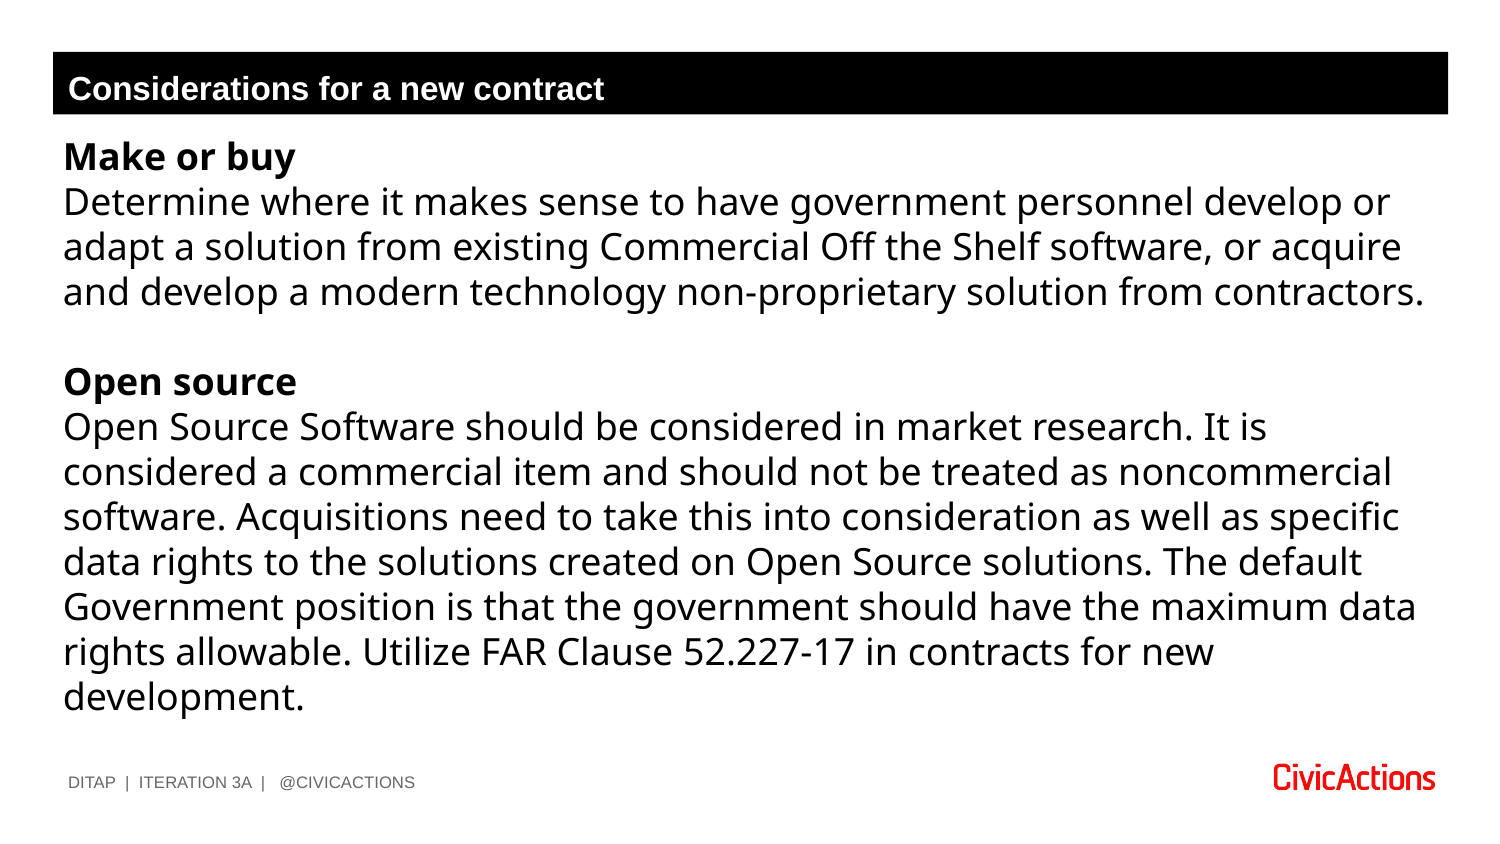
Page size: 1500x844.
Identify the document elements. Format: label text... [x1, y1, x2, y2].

list Make or buy Determine where it makes sense to have government personnel develop or adapt a solution from existing Commercial Off the Shelf software, or acquire and develop a modern technology non-proprietary solution from contractors. Open source Open Source Software should be considered in market research. It is considered a commercial item and should not be treated as noncommercial software. Acquisitions need to take this into consideration as well as specific data rights to the solutions created on Open Source solutions. The default Government position is that the government should have the maximum data rights allowable. Utilize FAR Clause 52.227-17 in contracts for new development. [53, 123, 1449, 605]
title Considerations for a new contract [53, 51, 1449, 115]
picture [1271, 758, 1438, 795]
